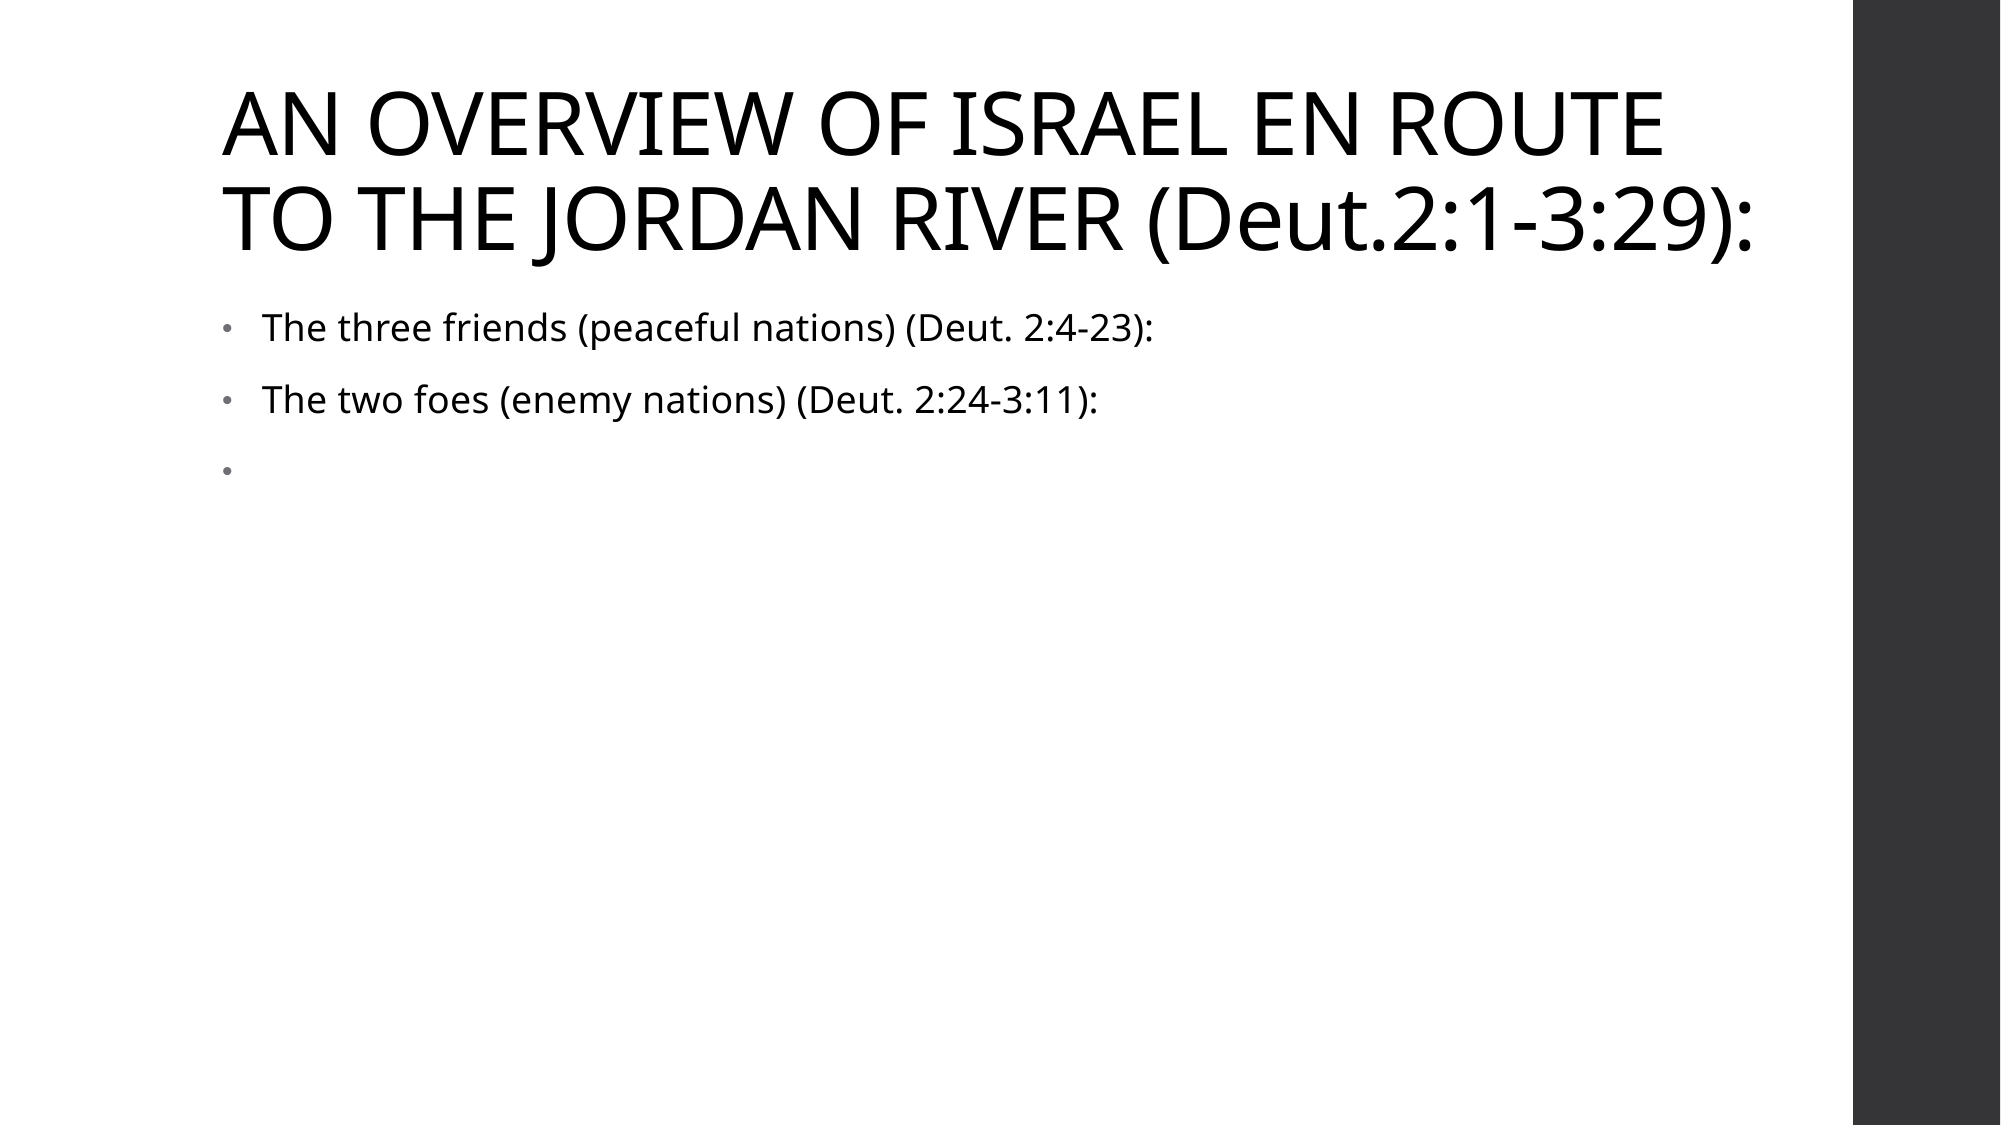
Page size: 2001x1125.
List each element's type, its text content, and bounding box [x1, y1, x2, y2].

list The three friends (peaceful nations) (Deut. 2:4-23): The two foes (enemy nations) (Deut. 2:24-3:11): [206, 299, 1617, 1014]
title AN OVERVIEW OF ISRAEL EN ROUTE TO THE JORDAN RIVER (Deut.2:1-3:29): [206, 60, 1797, 278]
